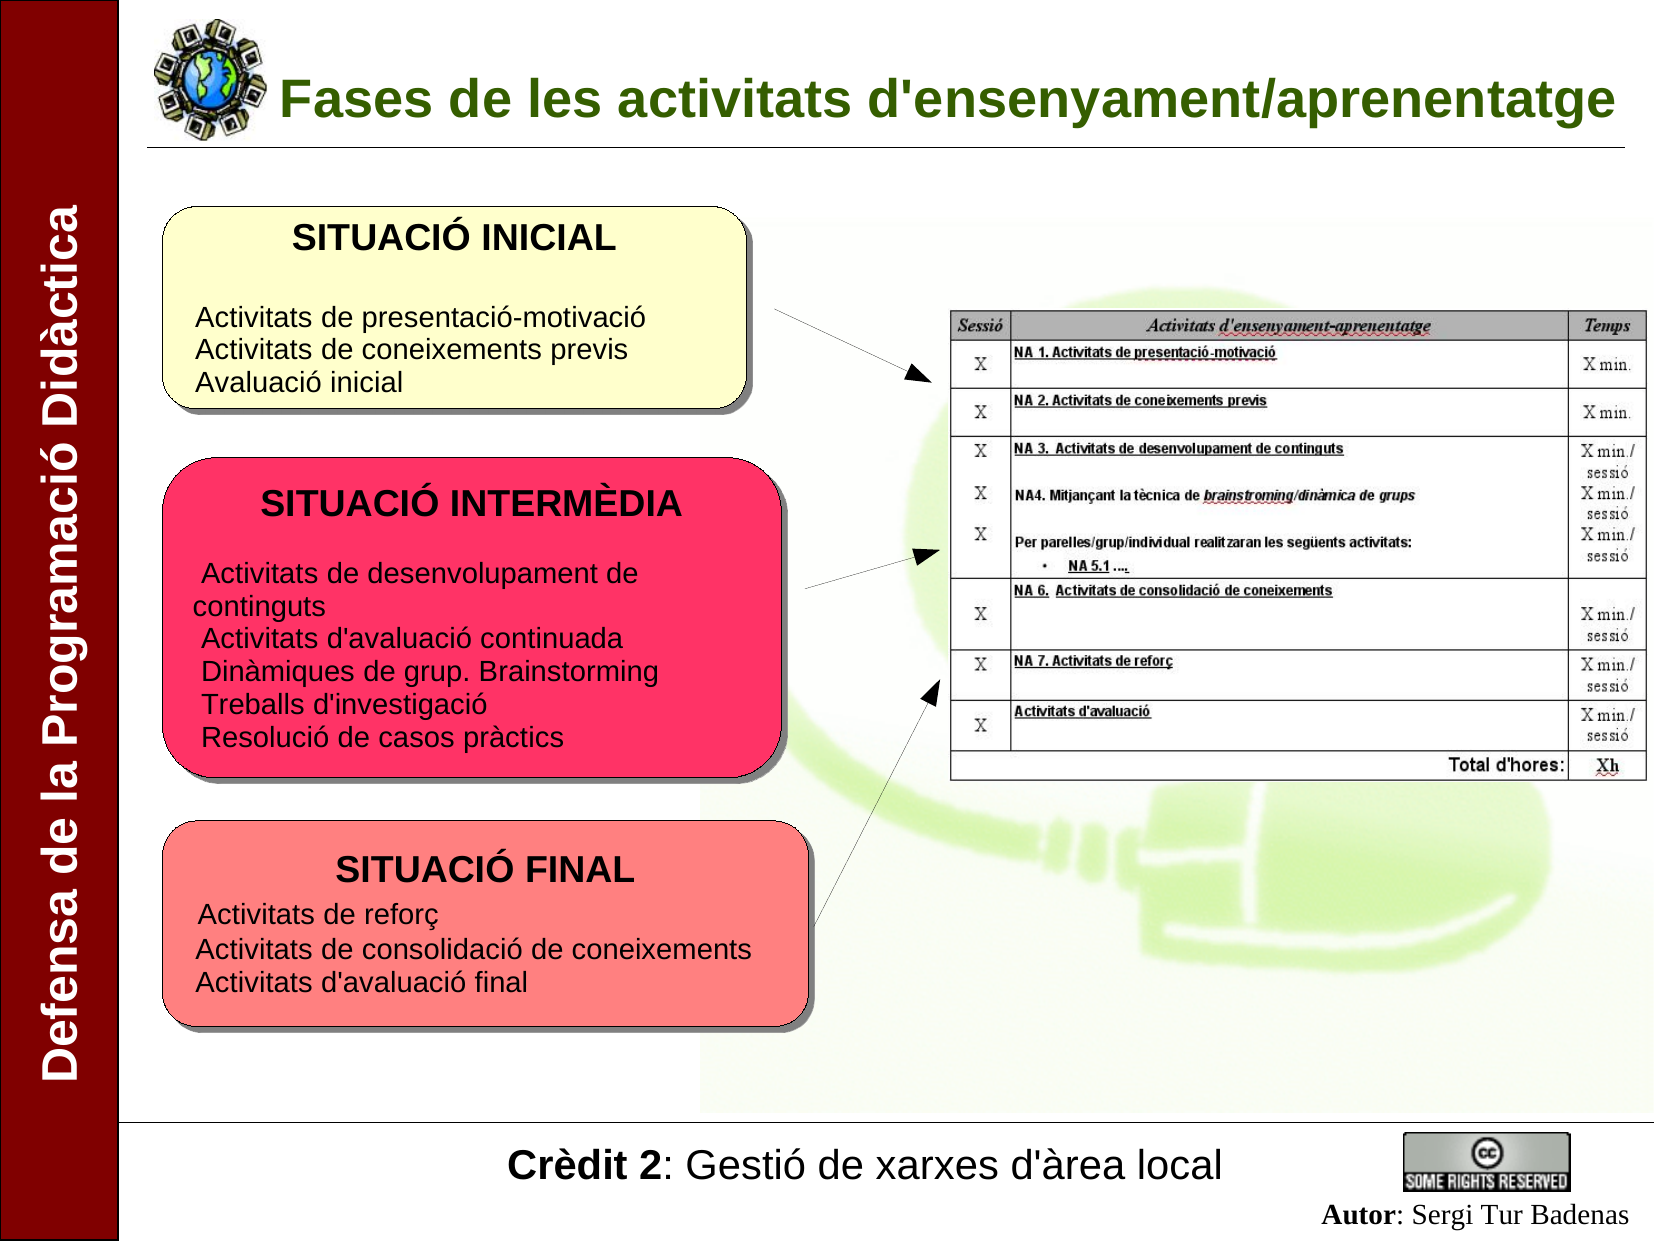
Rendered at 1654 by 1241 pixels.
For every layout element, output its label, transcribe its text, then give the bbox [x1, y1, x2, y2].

picture [1403, 1132, 1571, 1192]
title Fases de les activitats d'ensenyament/aprenentatge [236, 49, 1654, 148]
text_box SITUACIÓ FINAL Activitats de reforç Activitats de consolidació de coneixements Activitats d'avaluació final [162, 820, 809, 1027]
picture [154, 19, 268, 142]
text_box SITUACIÓ INTERMÈDIA Activitats de desenvolupament de continguts Activitats d'avaluació continuada Dinàmiques de grup. Brainstorming Treballs d'investigació Resolució de casos pràctics [162, 457, 782, 778]
list [141, 242, 1630, 1093]
picture [700, 217, 1654, 1113]
text_box SITUACIÓ INICIAL Activitats de presentació-motivació Activitats de coneixements previs Avaluació inicial [162, 206, 747, 409]
